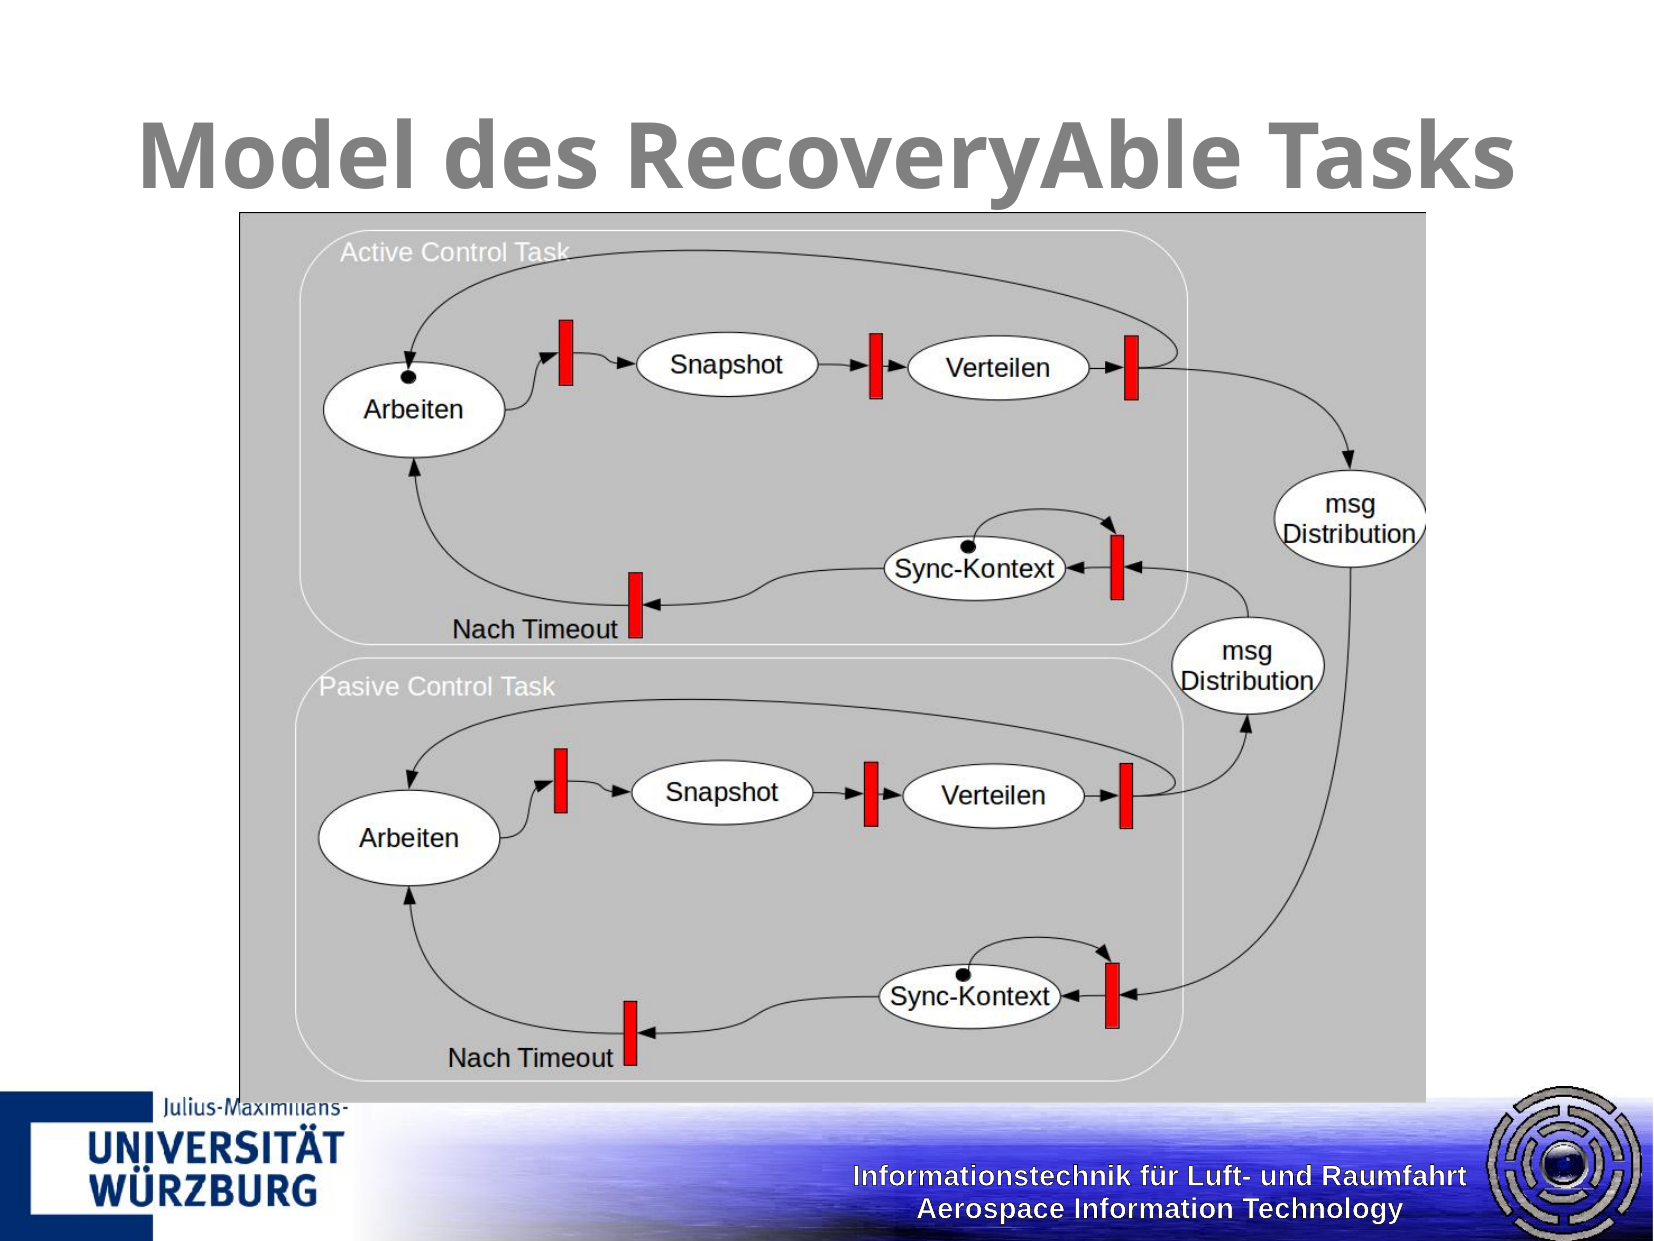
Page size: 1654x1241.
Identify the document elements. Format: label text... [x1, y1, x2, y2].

picture [0, 212, 1654, 1241]
title Model des RecoveryAble Tasks [82, 49, 1571, 257]
